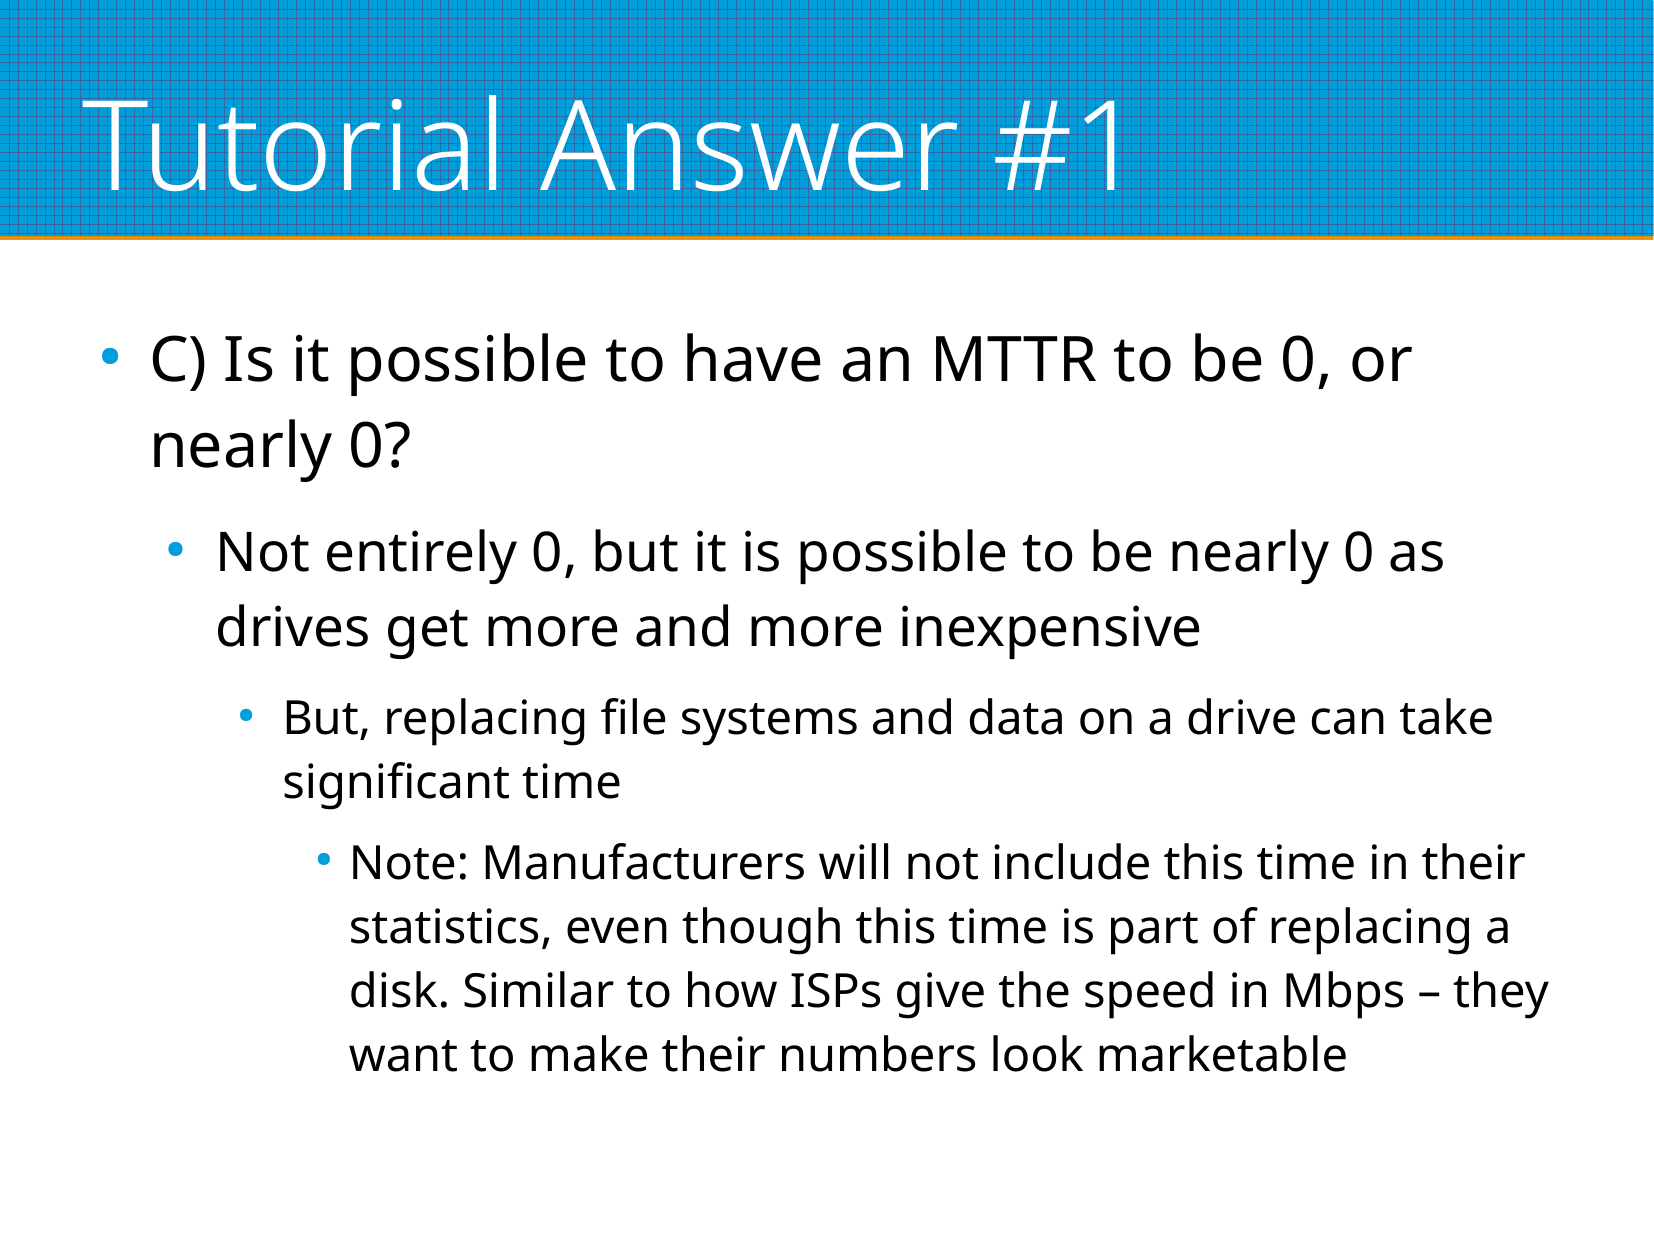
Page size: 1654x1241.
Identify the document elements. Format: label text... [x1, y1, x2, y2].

title Tutorial Answer #1 [82, 19, 1571, 227]
list C) Is it possible to have an MTTR to be 0, or nearly 0? Not entirely 0, but it is possible to be nearly 0 as drives get more and more inexpensive But, replacing file systems and data on a drive can take significant time Note: Manufacturers will not include this time in their statistics, even though this time is part of replacing a disk. Similar to how ISPs give the speed in Mbps – they want to make their numbers look marketable [82, 314, 1563, 1093]
